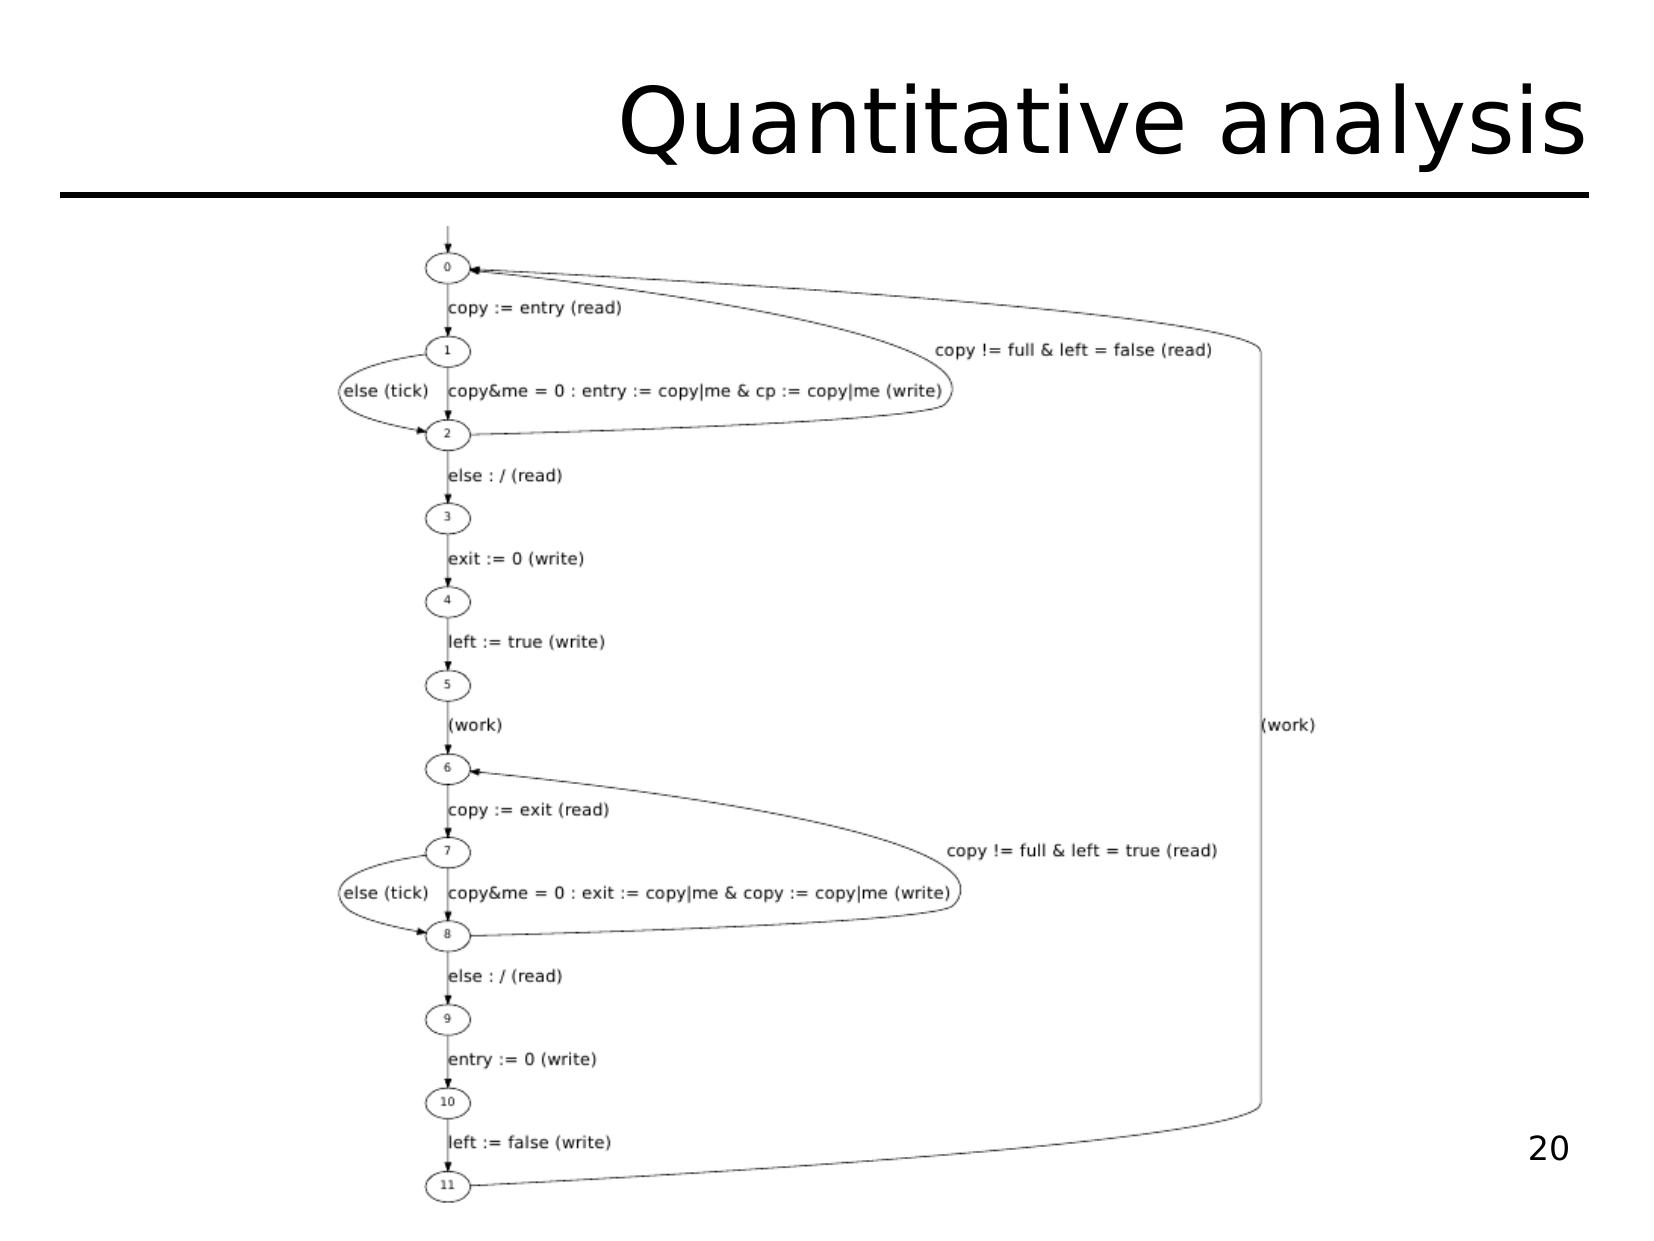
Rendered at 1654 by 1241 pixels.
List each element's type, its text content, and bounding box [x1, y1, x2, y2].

picture [326, 226, 1332, 1216]
title Quantitative analysis [101, 17, 1590, 226]
